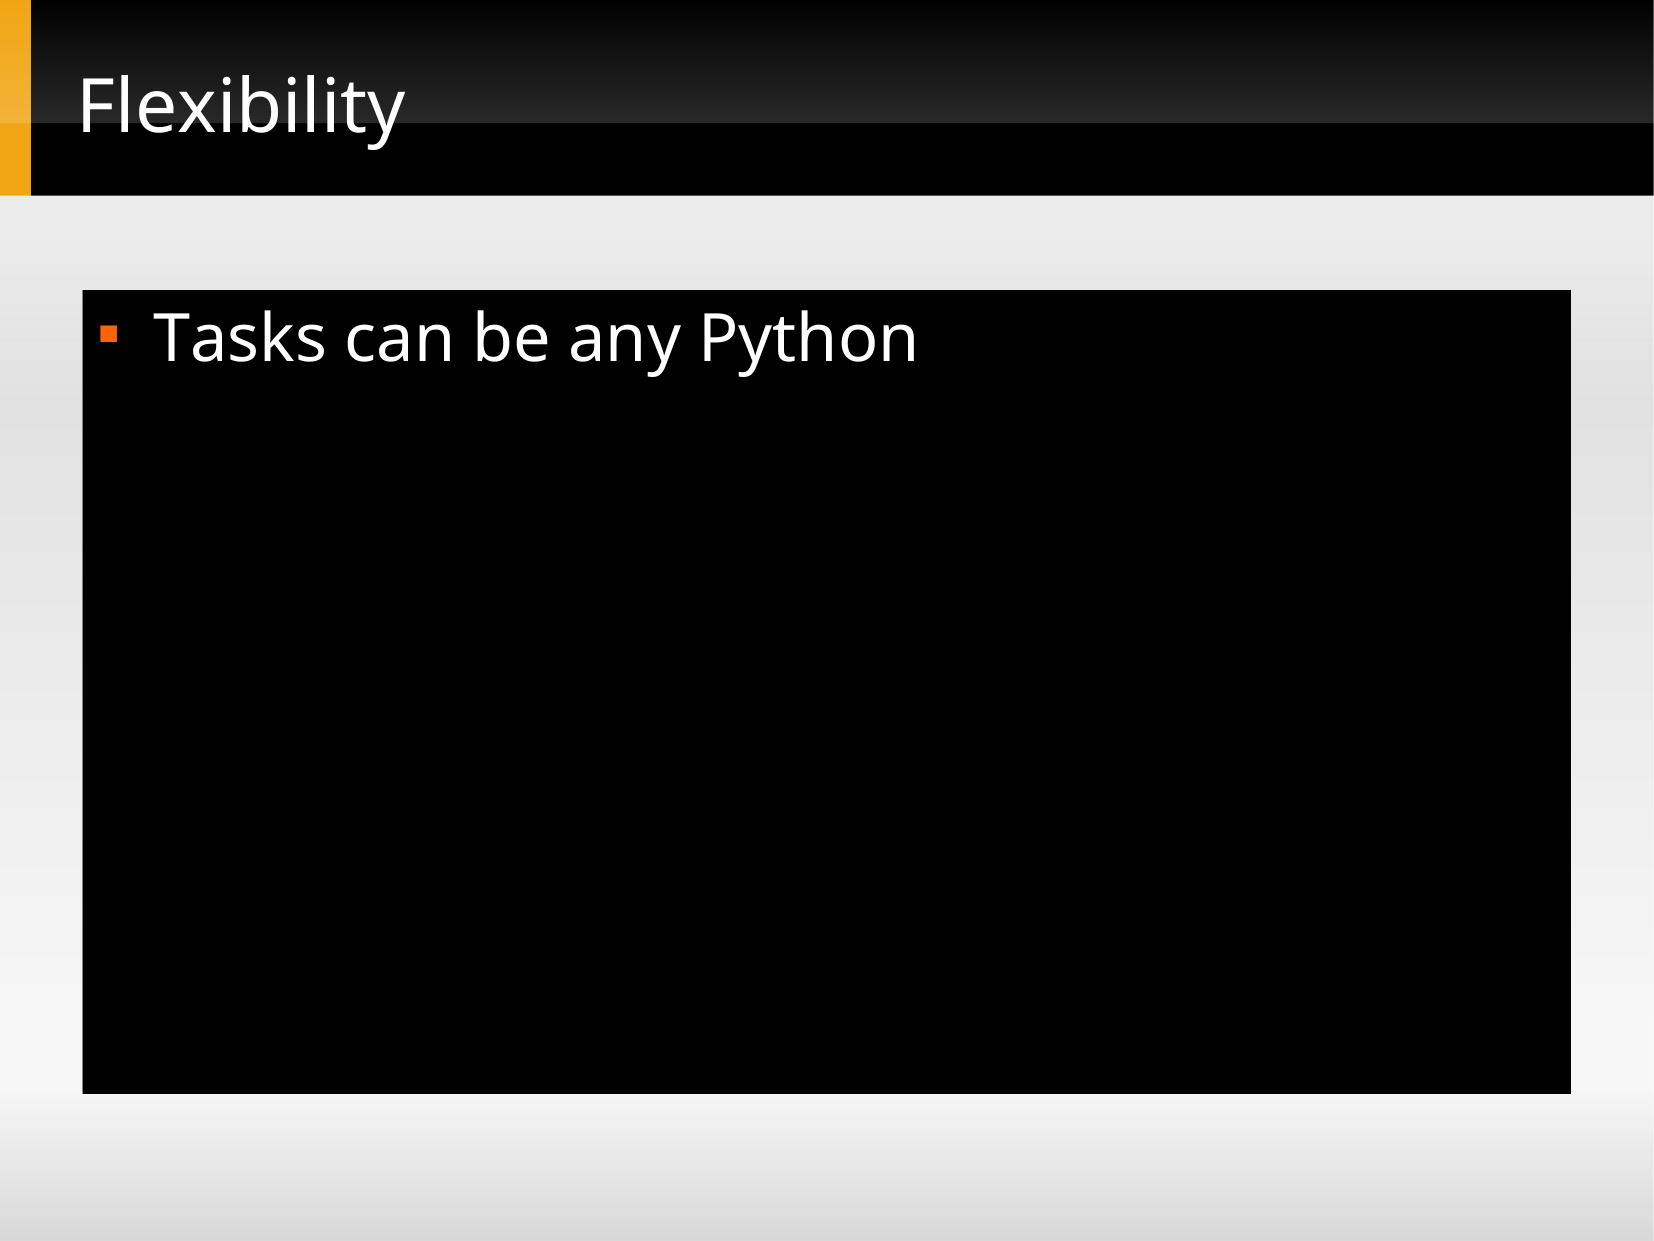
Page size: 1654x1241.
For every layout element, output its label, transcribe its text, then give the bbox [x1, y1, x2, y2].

picture [0, 0, 1654, 1241]
list Tasks can be any Python [82, 290, 1571, 1094]
title Flexibility [76, 7, 1565, 200]
